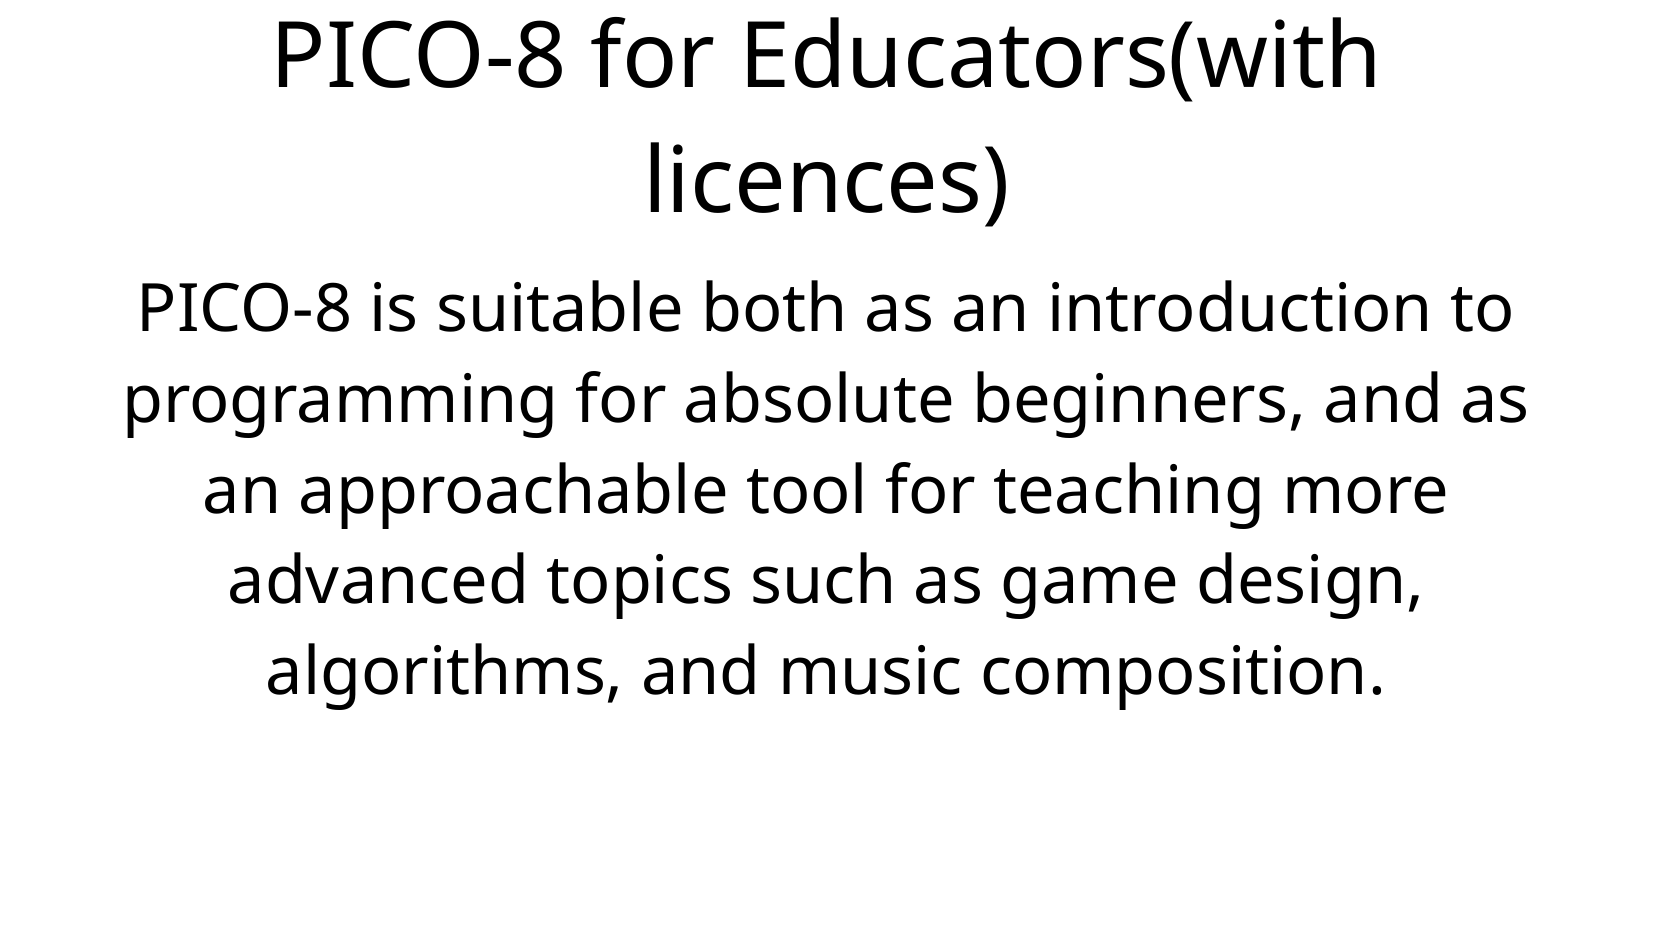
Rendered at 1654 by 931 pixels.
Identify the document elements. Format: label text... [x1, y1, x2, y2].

title PICO-8 for Educators(with licences) [82, 0, 1571, 187]
subtitle PICO-8 is suitable both as an introduction to programming for absolute beginners, and as an approachable tool for teaching more advanced topics such as game design, algorithms, and music composition. [82, 187, 1571, 788]
